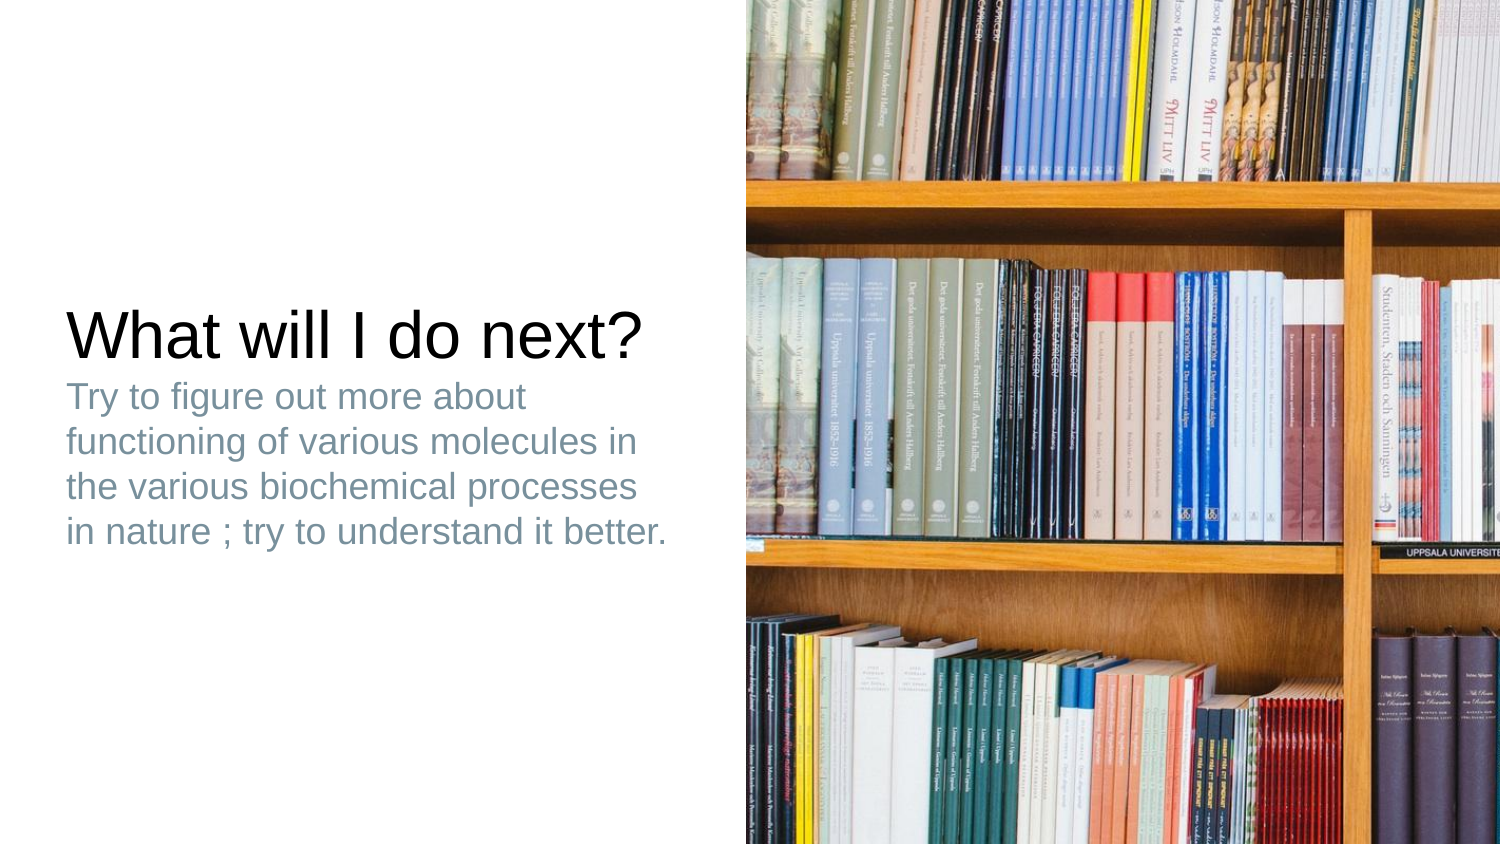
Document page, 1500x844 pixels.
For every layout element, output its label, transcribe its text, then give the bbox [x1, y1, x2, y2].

title What will I do next? Try to figure out more about functioning of various molecules in the various biochemical processes in nature ; try to understand it better. [51, 116, 690, 728]
picture [746, 0, 1500, 844]
